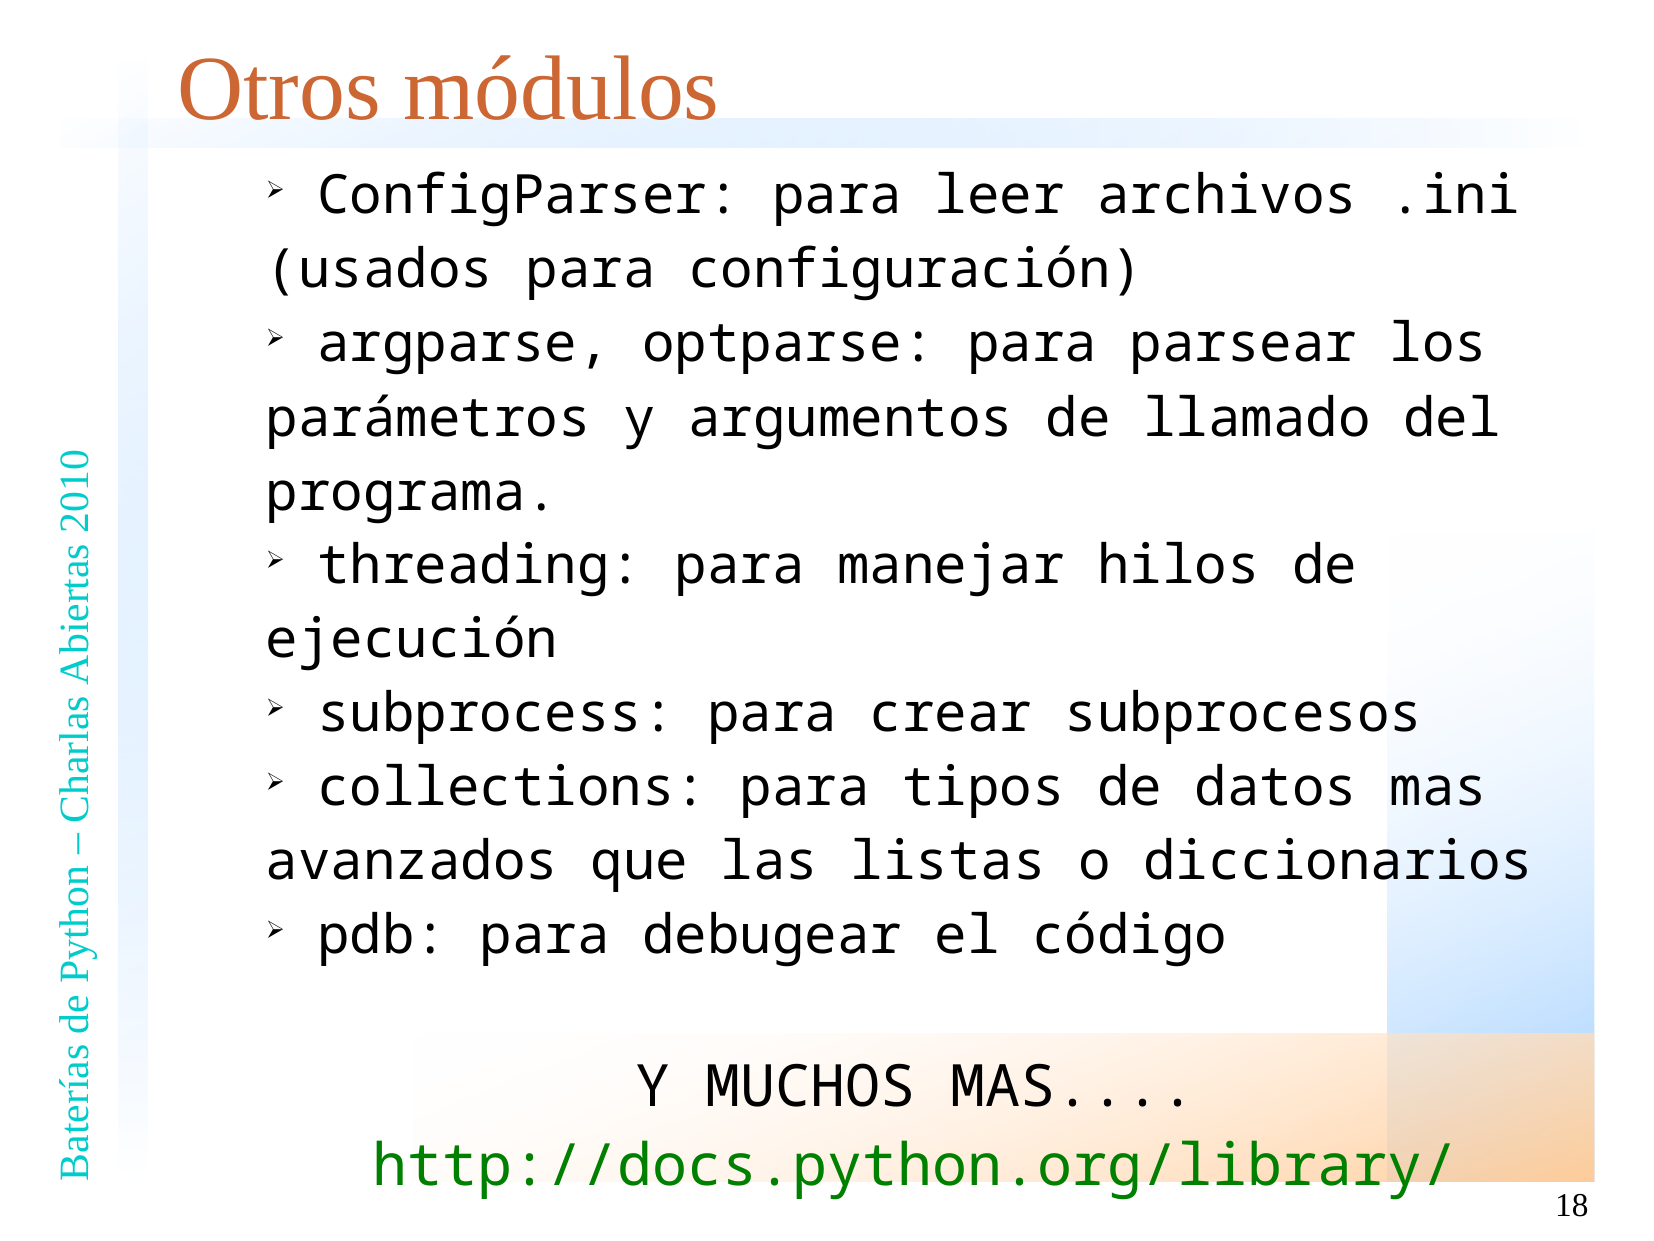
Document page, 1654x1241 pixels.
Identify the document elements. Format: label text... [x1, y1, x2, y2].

title Otros módulos [177, 29, 1595, 148]
subtitle ConfigParser: para leer archivos .ini (usados para configuración) argparse, optparse: para parsear los parámetros y argumentos de llamado del programa. threading: para manejar hilos de ejecución subprocess: para crear subprocesos collections: para tipos de datos mas avanzados que las listas o diccionarios pdb: para debugear el código Y MUCHOS MAS.... http://docs.python.org/library/ [206, 177, 1595, 1182]
